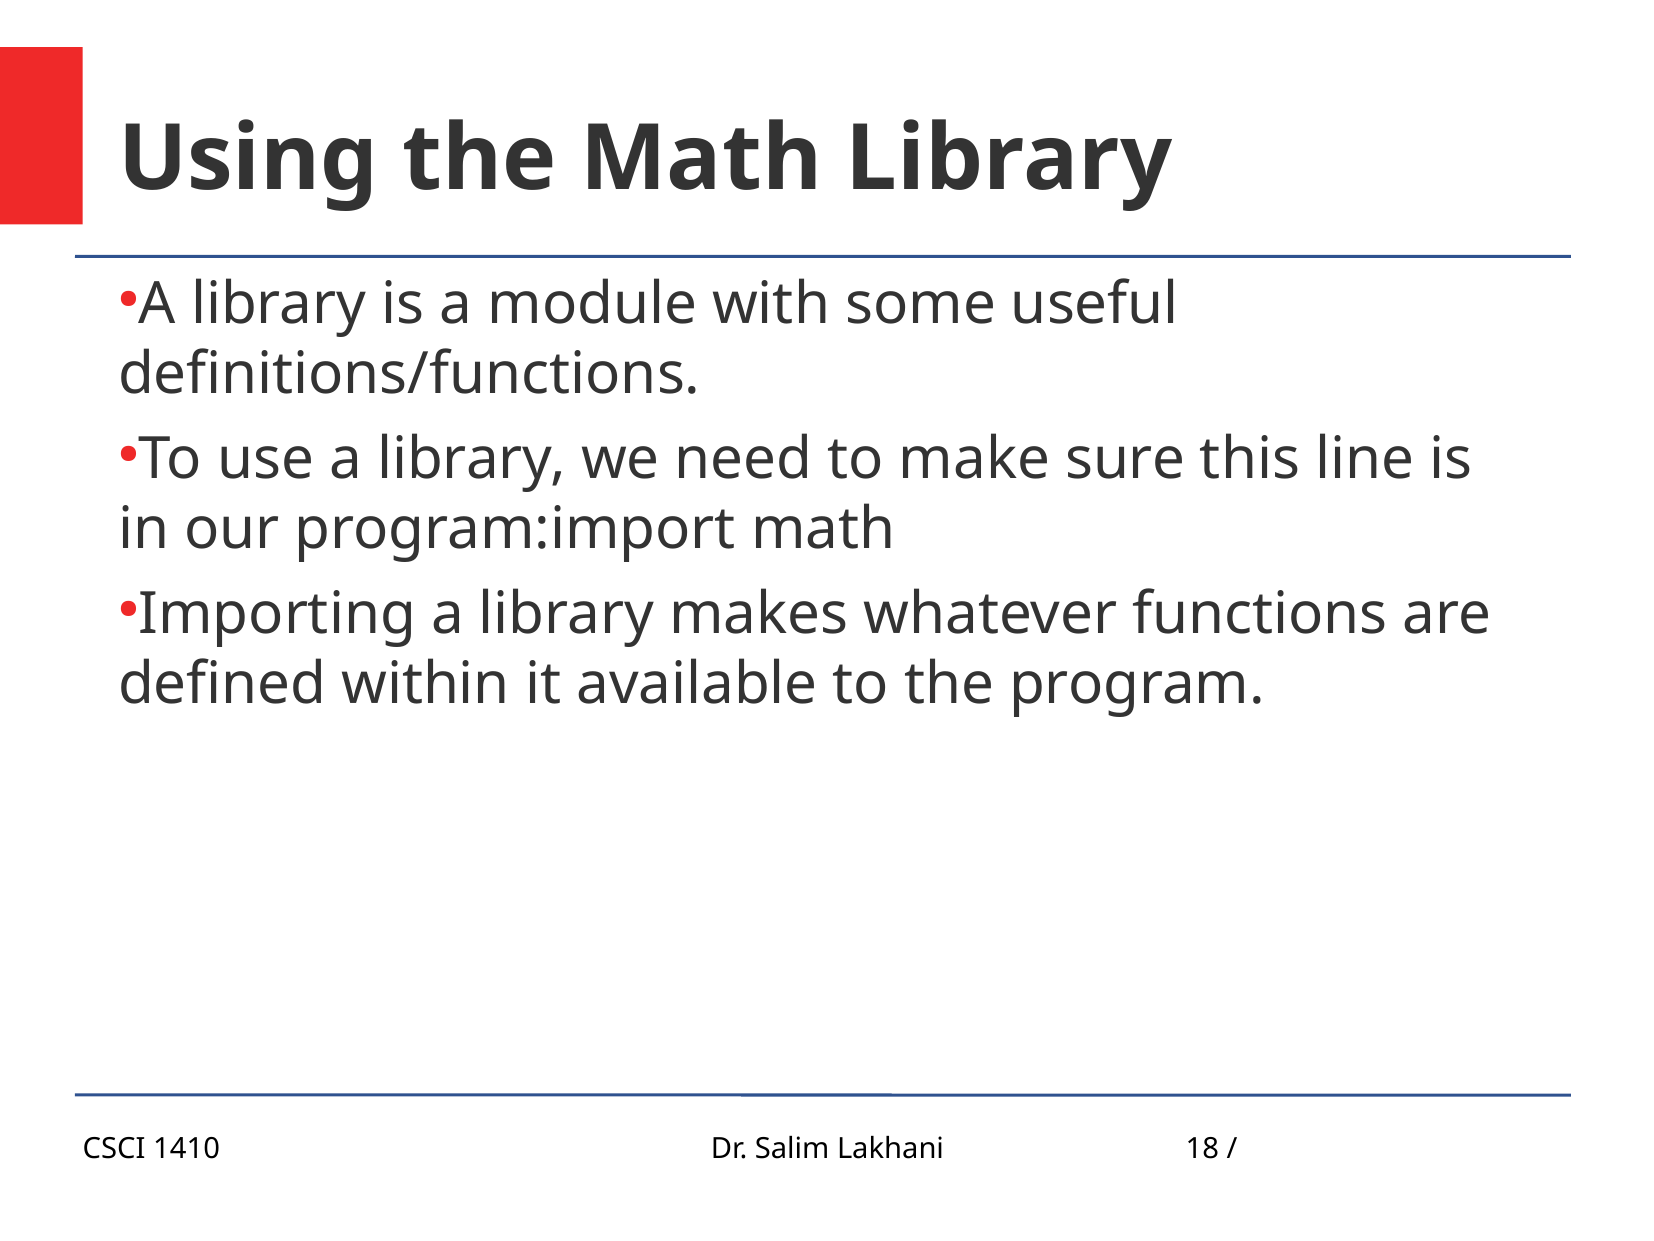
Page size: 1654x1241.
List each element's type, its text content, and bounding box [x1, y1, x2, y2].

list A library is a module with some useful definitions/functions. To use a library, we need to make sure this line is in our program:import math Importing a library makes whatever functions are defined within it available to the program. [118, 265, 1536, 1081]
title Using the Math Library [118, 49, 1571, 257]
text_box / [1185, 1129, 1571, 1216]
text_box CSCI 1410 [82, 1129, 468, 1216]
text_box Dr. Salim Lakhani [565, 1129, 1090, 1216]
